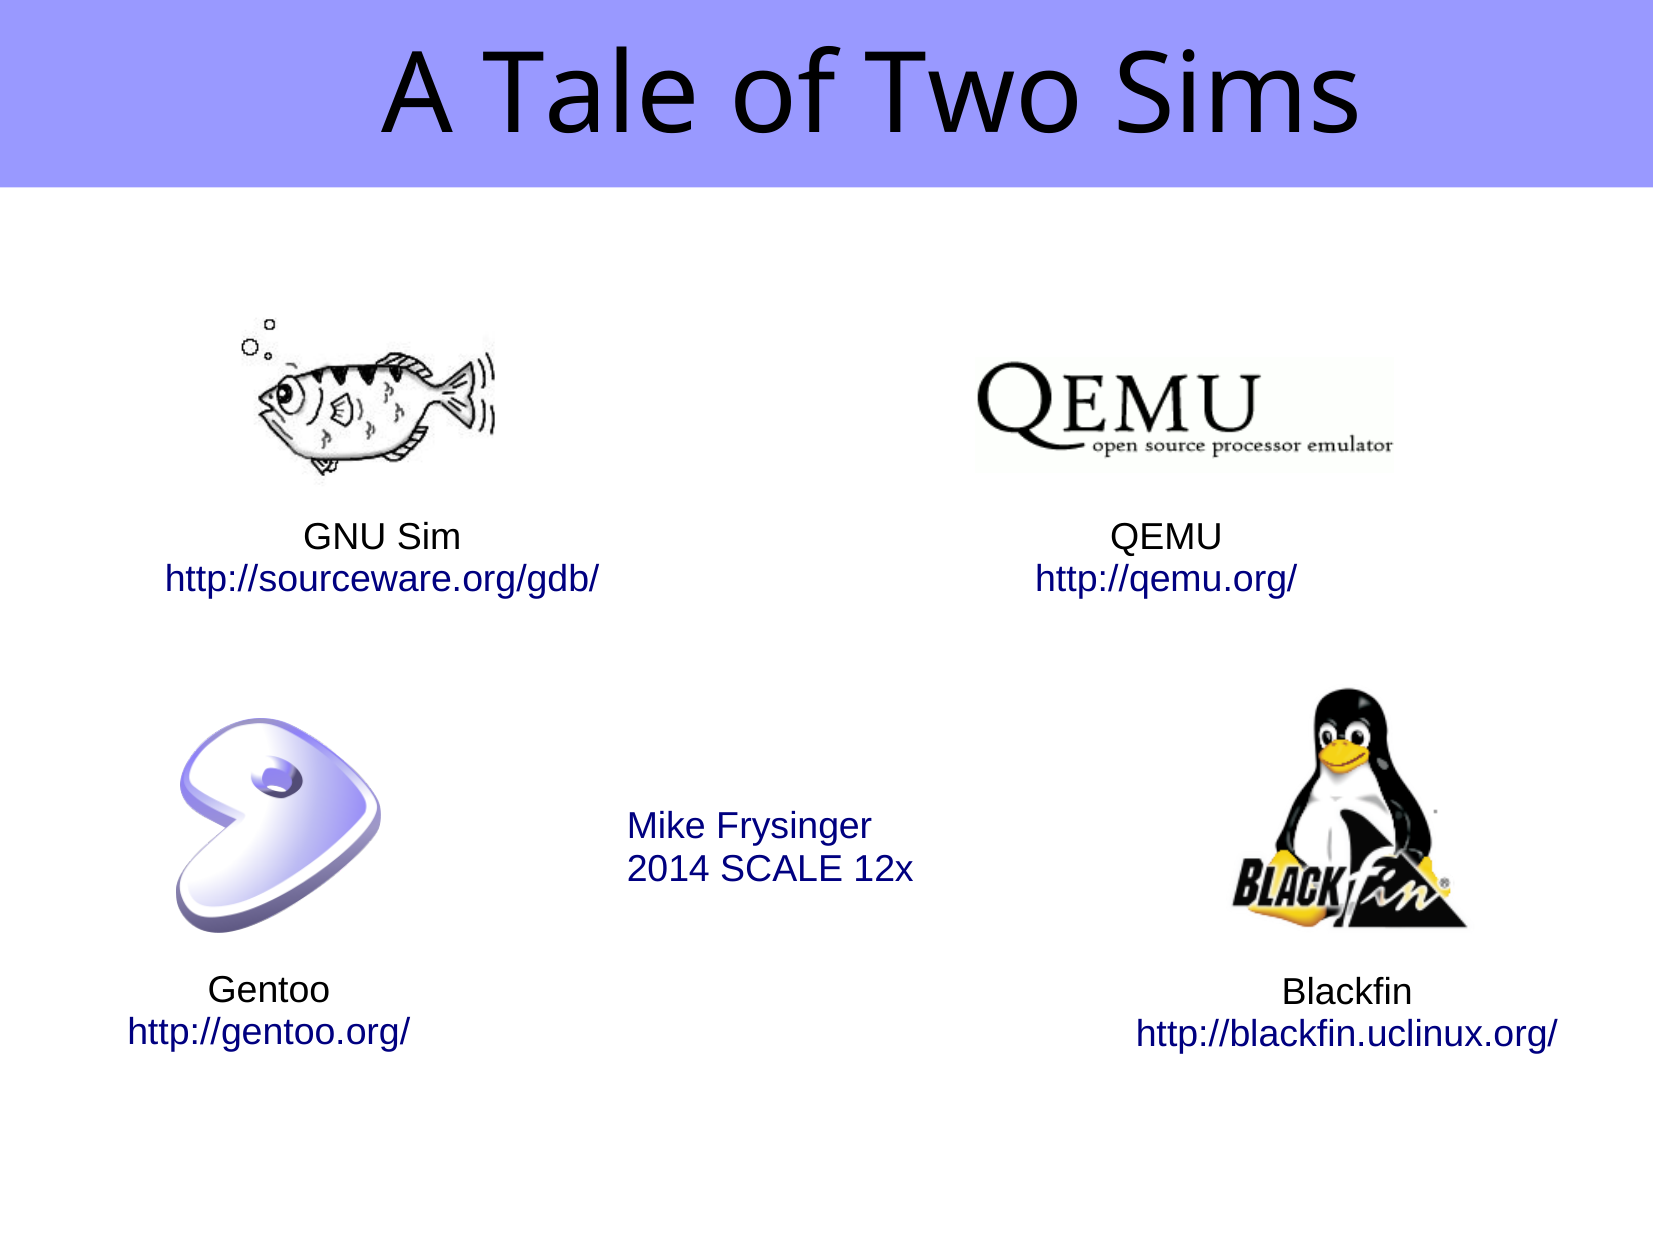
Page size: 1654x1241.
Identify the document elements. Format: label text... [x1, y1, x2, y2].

list A Tale of Two Sims [3, 11, 1653, 162]
text_box QEMU http://qemu.org/ [1020, 507, 1313, 607]
text_box GNU Sim http://sourceware.org/gdb/ [150, 507, 614, 607]
text_box Mike Frysinger 2014 SCALE 12x [612, 797, 929, 897]
picture [0, 0, 1654, 1241]
text_box Gentoo http://gentoo.org/ [112, 961, 426, 1060]
text_box Blackfin http://blackfin.uclinux.org/ [1121, 963, 1574, 1062]
